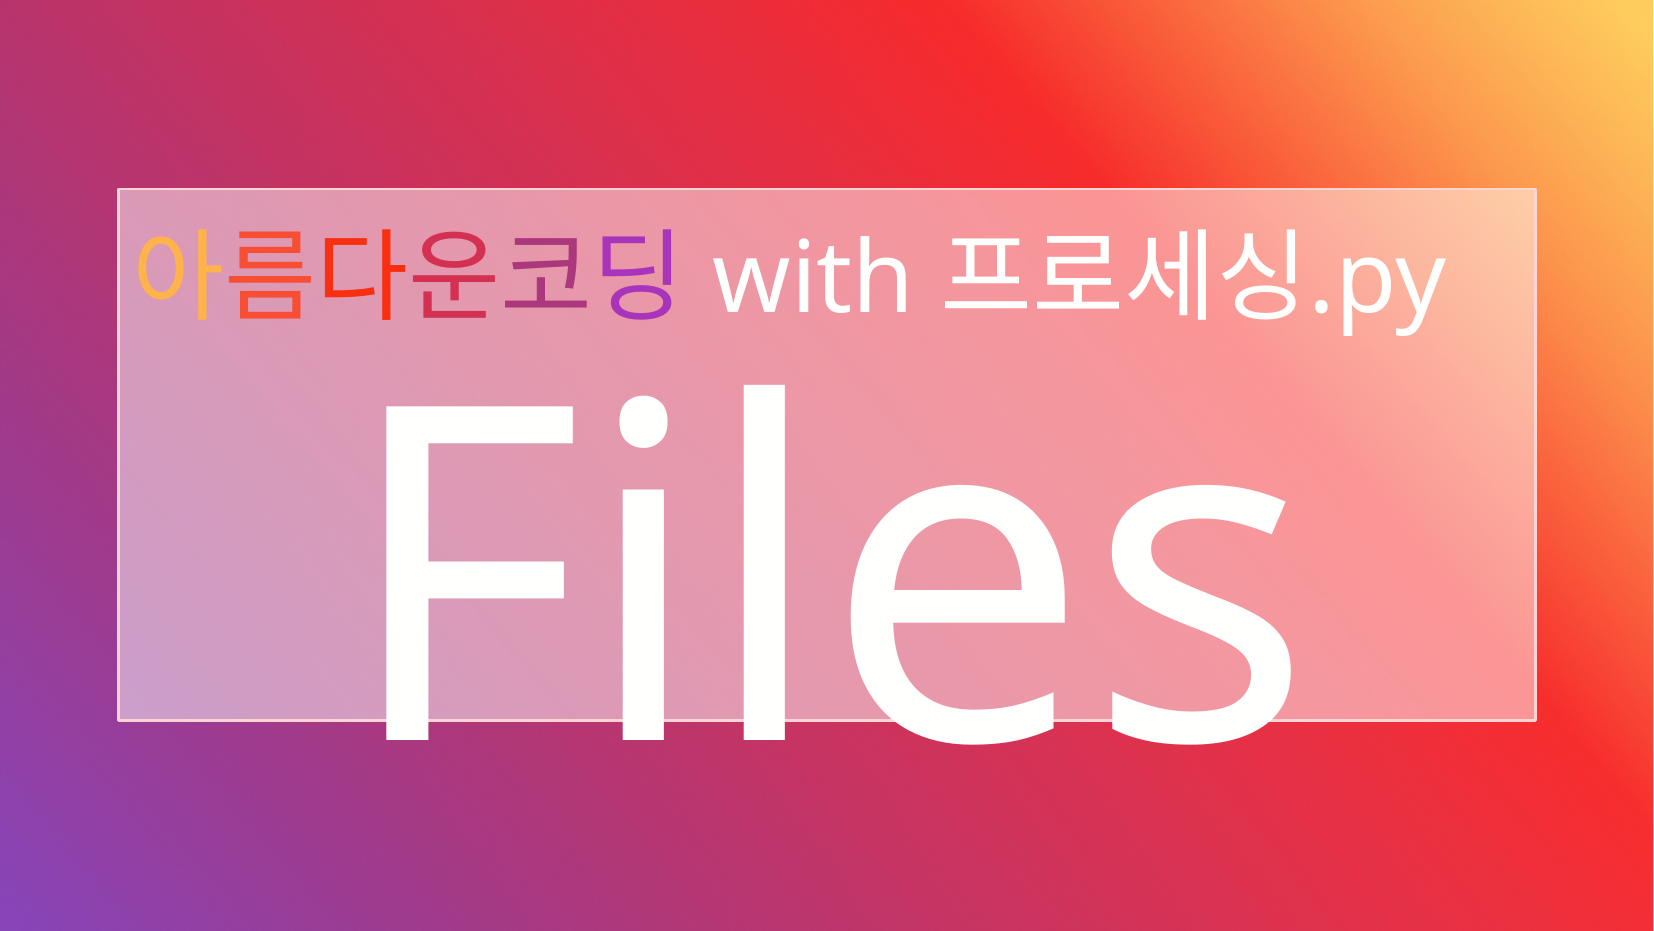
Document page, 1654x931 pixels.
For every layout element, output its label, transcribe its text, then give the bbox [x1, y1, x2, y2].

text_box Files [118, 233, 1536, 786]
text_box 아름다운코딩 with 프로세싱.py [118, 188, 1536, 233]
picture [0, 0, 1654, 931]
